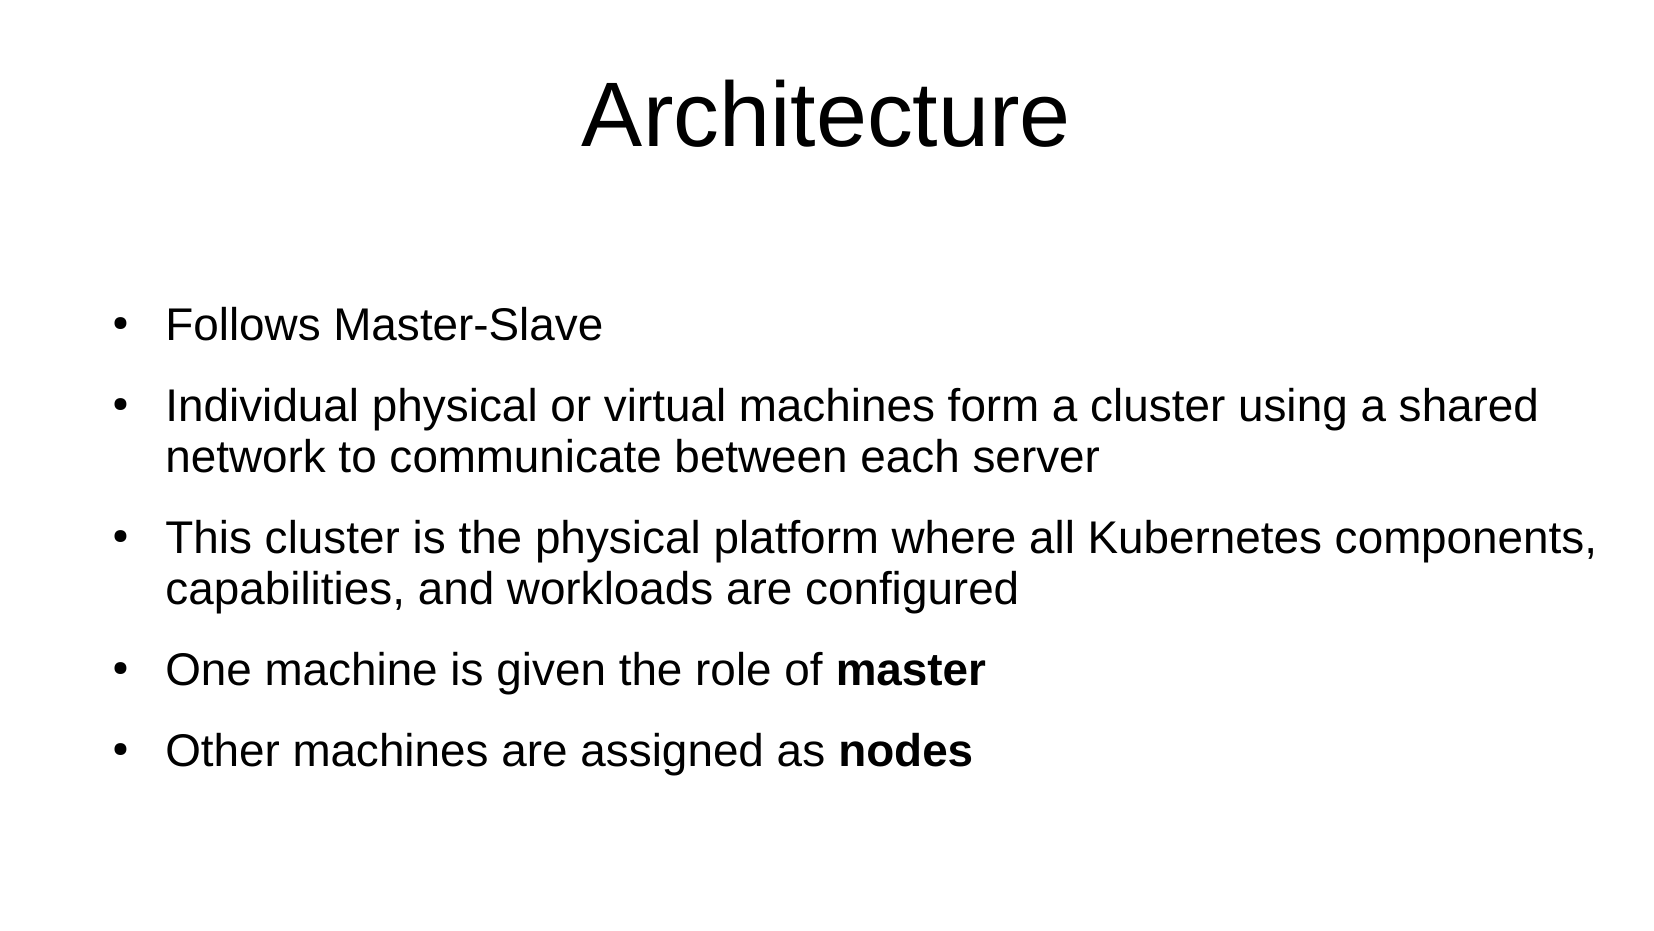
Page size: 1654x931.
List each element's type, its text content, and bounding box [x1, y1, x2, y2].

title Architecture [82, 37, 1571, 193]
list Follows Master-Slave Individual physical or virtual machines form a cluster using a shared network to communicate between each server This cluster is the physical platform where all Kubernetes components, capabilities, and workloads are configured One machine is given the role of master Other machines are assigned as nodes [94, 299, 1607, 898]
